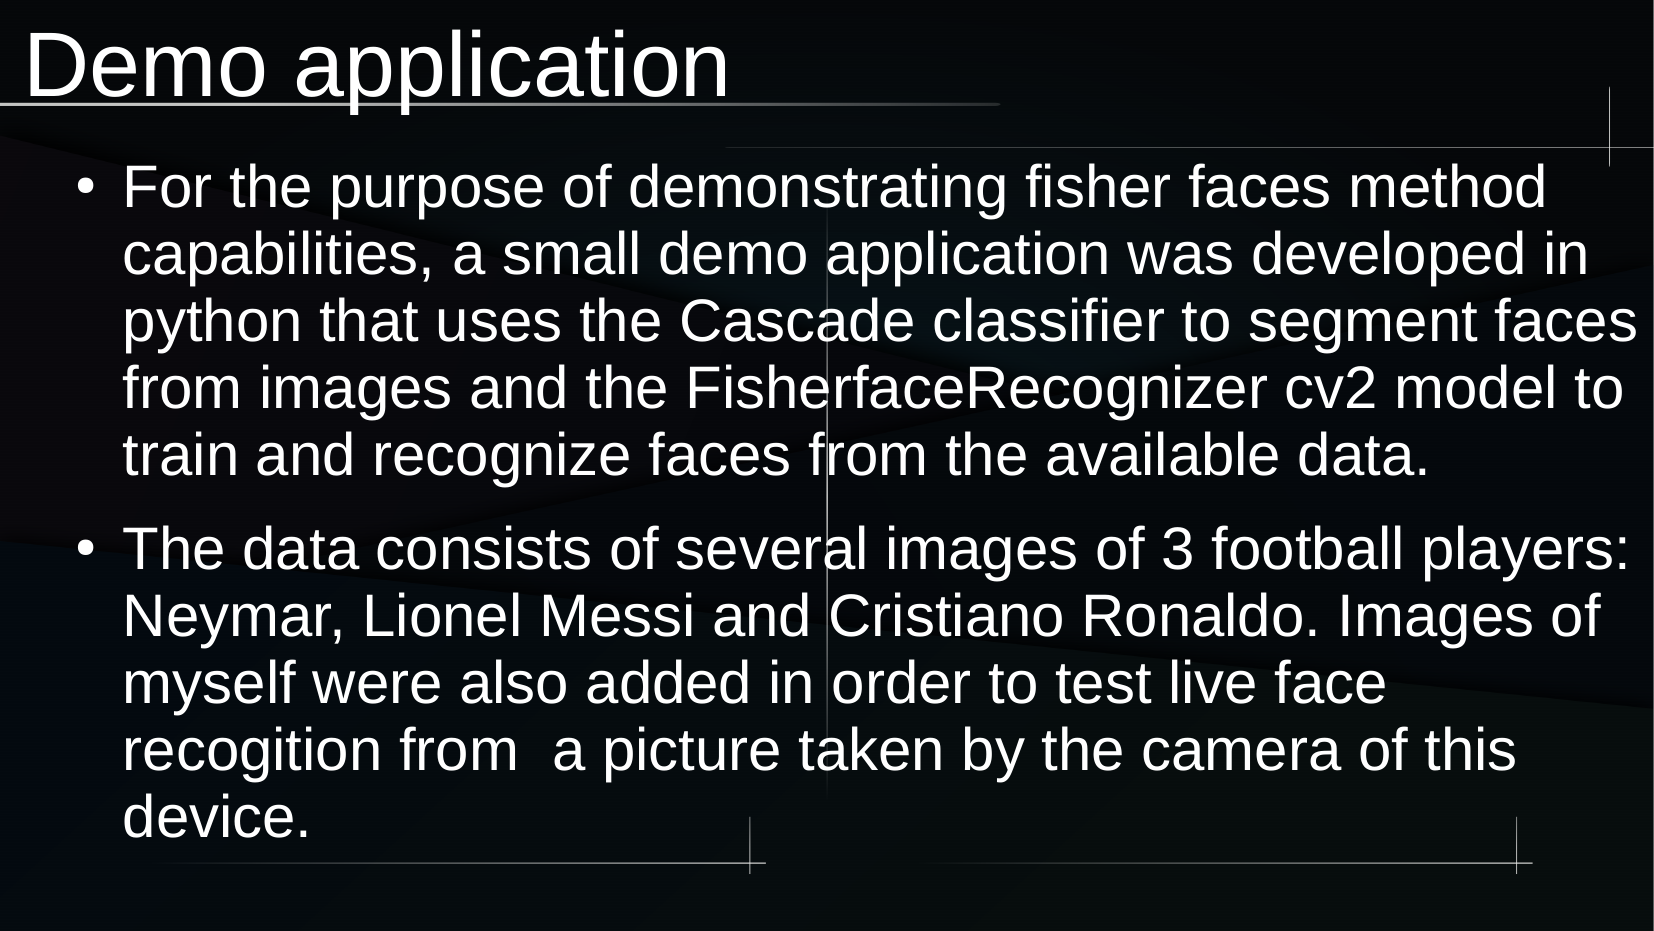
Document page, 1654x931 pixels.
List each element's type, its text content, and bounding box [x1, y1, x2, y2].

title Demo application [23, 11, 1589, 119]
list For the purpose of demonstrating fisher faces method capabilities, a small demo application was developed in python that uses the Cascade classifier to segment faces from images and the FisherfaceRecognizer cv2 model to train and recognize faces from the available data. The data consists of several images of 3 football players: Neymar, Lionel Messi and Cristiano Ronaldo. Images of myself were also added in order to test live face recogition from a picture taken by the camera of this device. [59, 153, 1642, 851]
picture [0, 0, 1654, 931]
